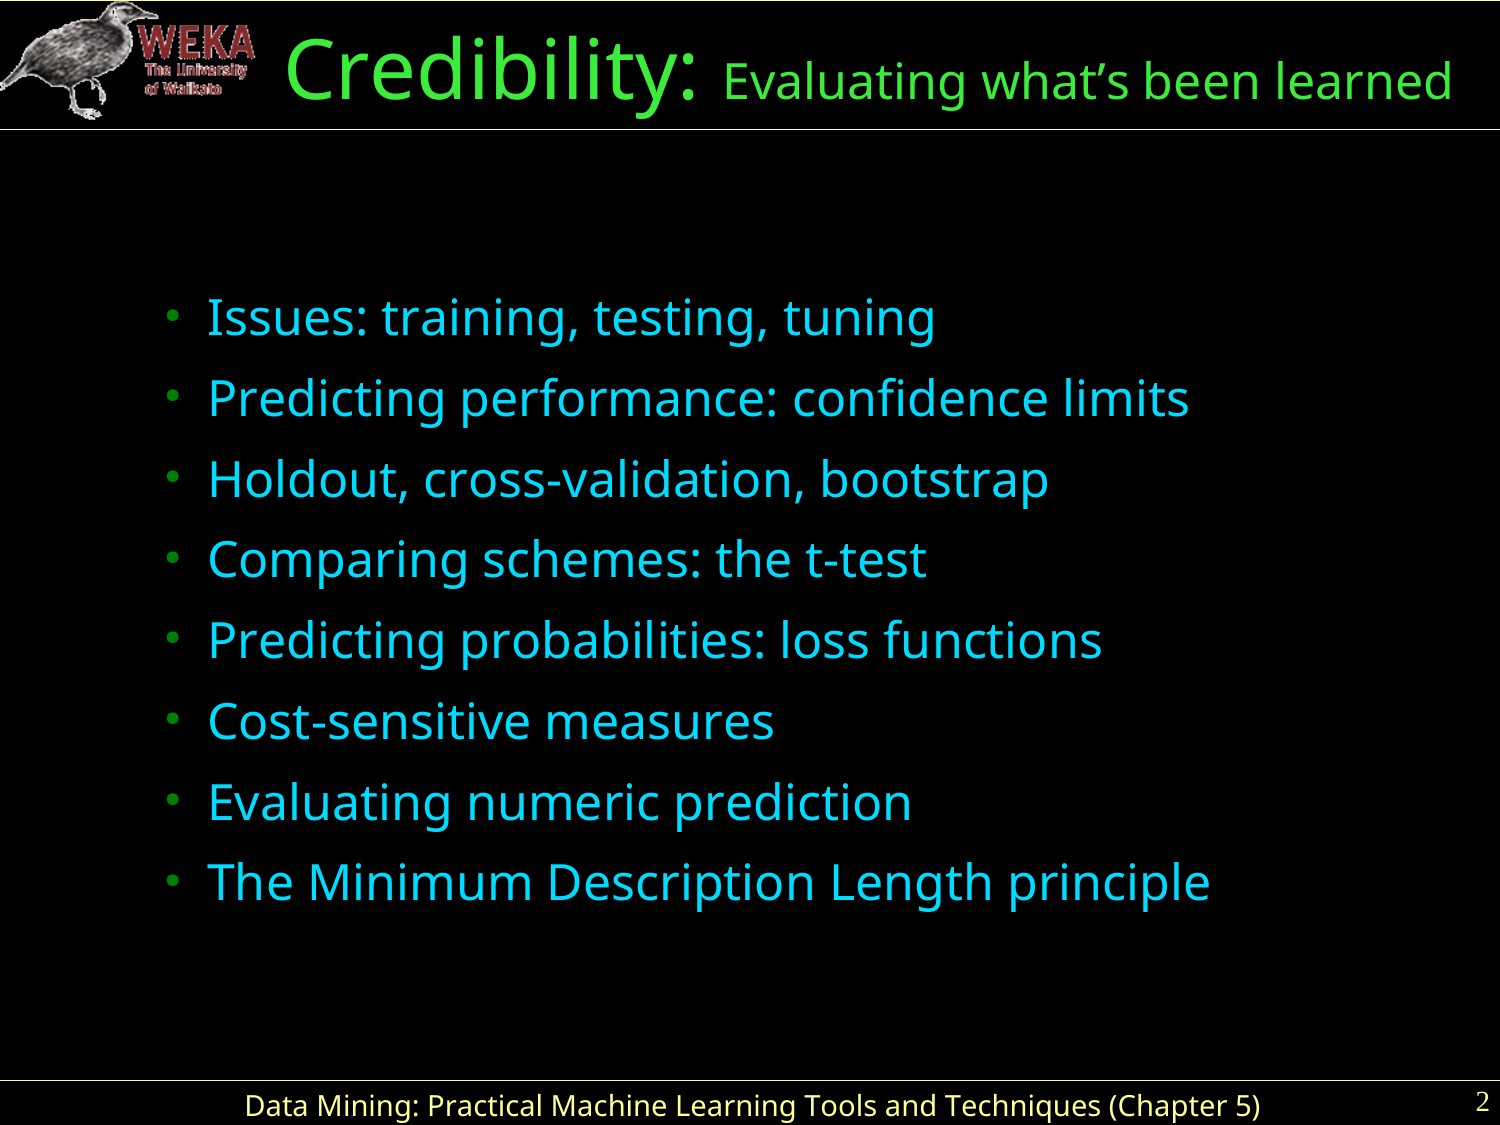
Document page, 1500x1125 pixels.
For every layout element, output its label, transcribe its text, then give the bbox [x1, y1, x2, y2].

picture [0, 1, 266, 129]
title Credibility: Evaluating what’s been learned [268, 0, 1500, 148]
text_box Issues: training, testing, tuning Predicting performance: confidence limits Holdout, cross-validation, bootstrap Comparing schemes: the t-test Predicting probabilities: loss functions Cost-sensitive measures Evaluating numeric prediction The Minimum Description Length principle [149, 275, 1388, 951]
